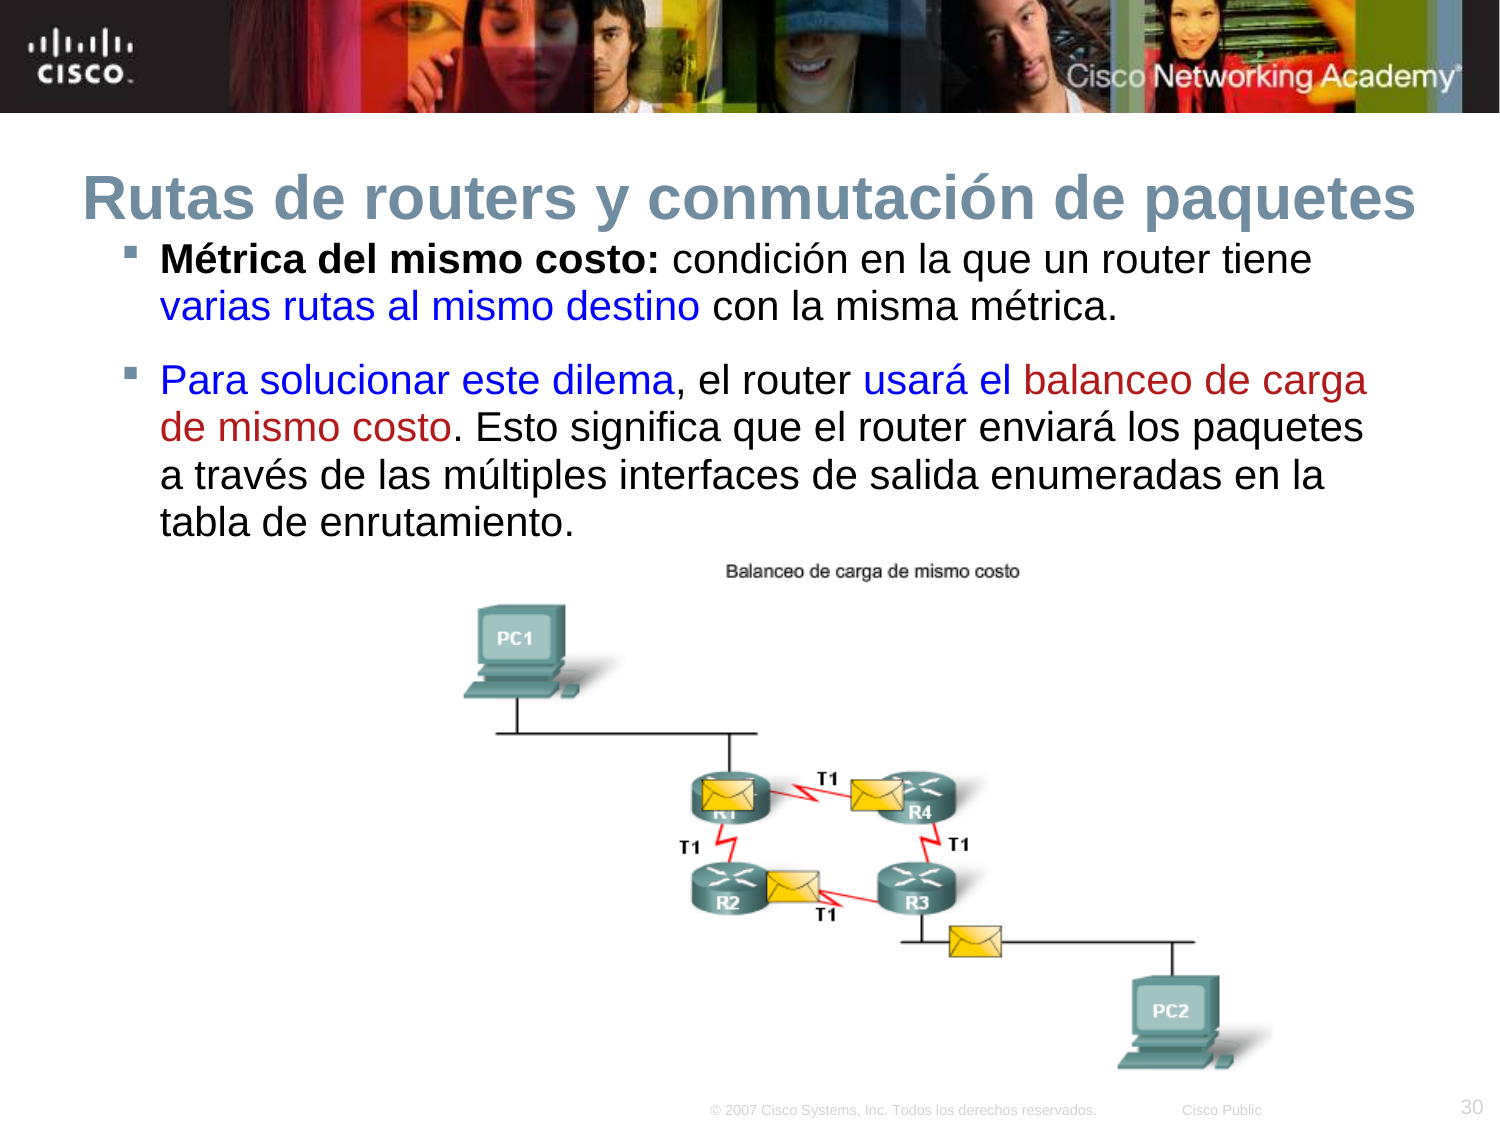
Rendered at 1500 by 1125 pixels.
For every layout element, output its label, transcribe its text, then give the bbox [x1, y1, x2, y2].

title Rutas de routers y conmutación de paquetes [69, 102, 1444, 241]
list Métrica del mismo costo: condición en la que un router tiene varias rutas al mismo destino con la misma métrica. Para solucionar este dilema, el router usará el balanceo de carga de mismo costo. Esto significa que el router enviará los paquetes a través de las múltiples interfaces de salida enumeradas en la tabla de enrutamiento. [107, 228, 1411, 562]
picture [453, 556, 1273, 1083]
picture [0, 0, 1500, 113]
